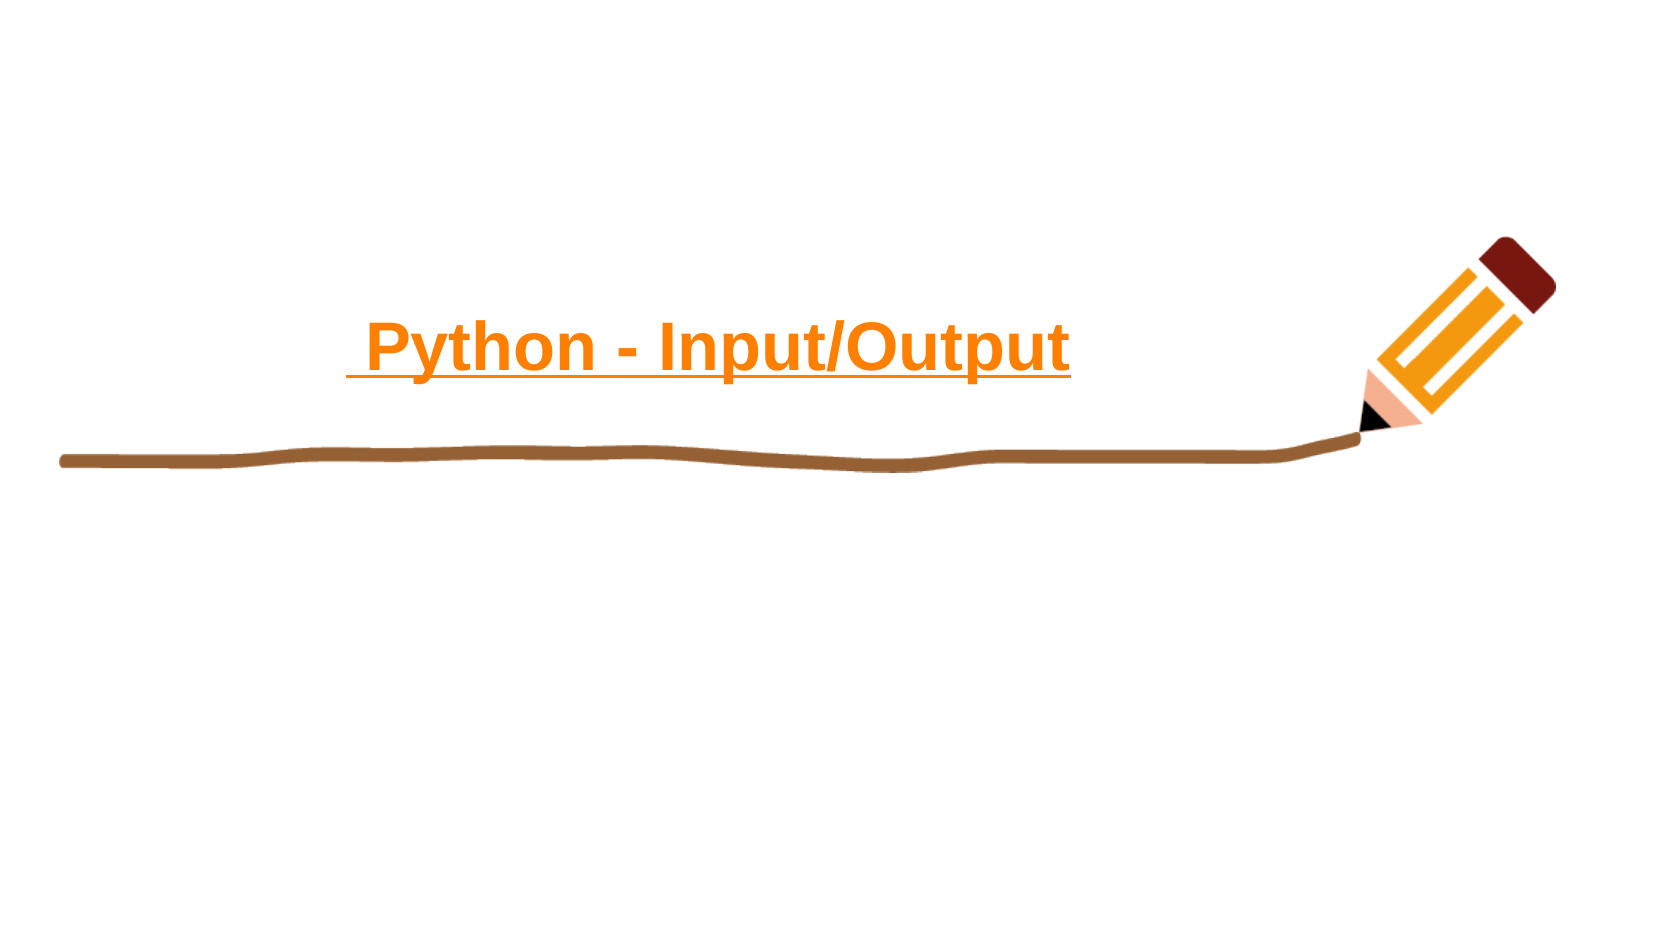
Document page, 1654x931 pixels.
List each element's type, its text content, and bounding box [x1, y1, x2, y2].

title Python - Input/Output [88, 265, 1329, 429]
picture [59, 236, 1556, 473]
